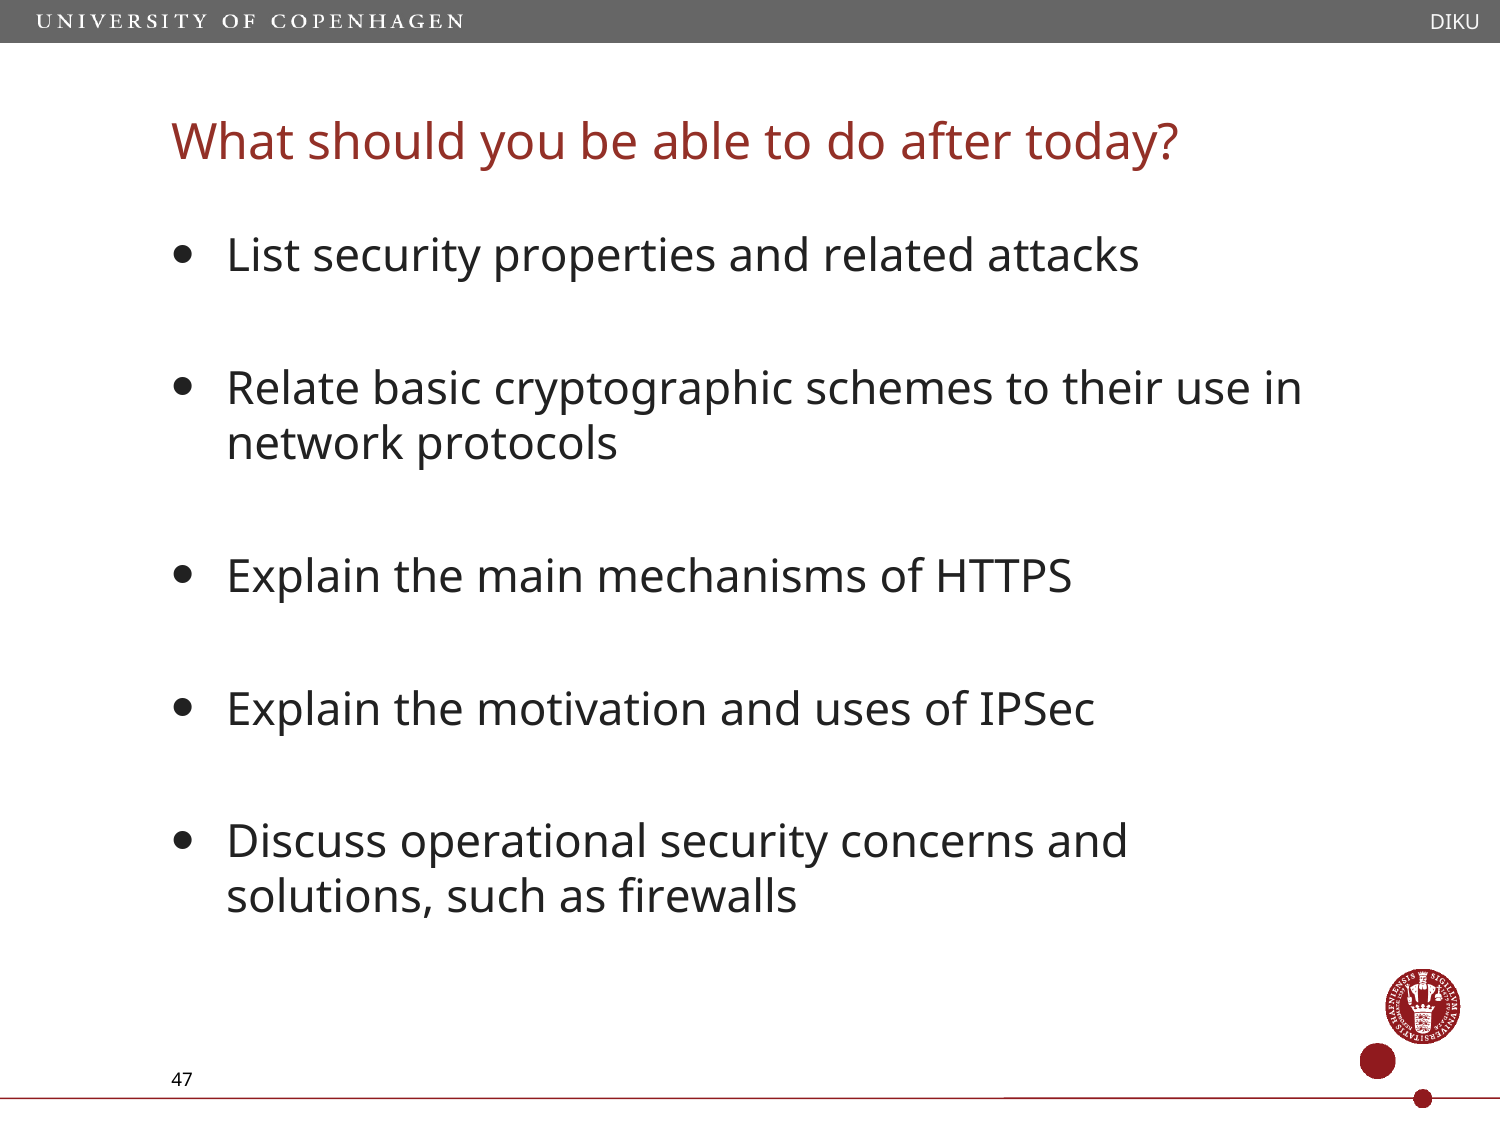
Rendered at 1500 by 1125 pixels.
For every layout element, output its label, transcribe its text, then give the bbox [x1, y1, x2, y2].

picture [0, 910, 1500, 1122]
text_box What should you be able to do after today? [171, 75, 1329, 171]
text_box <number> [171, 1067, 522, 1092]
text_box List security properties and related attacks Relate basic cryptographic schemes to their use in network protocols Explain the main mechanisms of HTTPS Explain the motivation and uses of IPSec Discuss operational security concerns and solutions, such as firewalls [171, 225, 1329, 900]
text_box DIKU [469, 0, 1495, 43]
